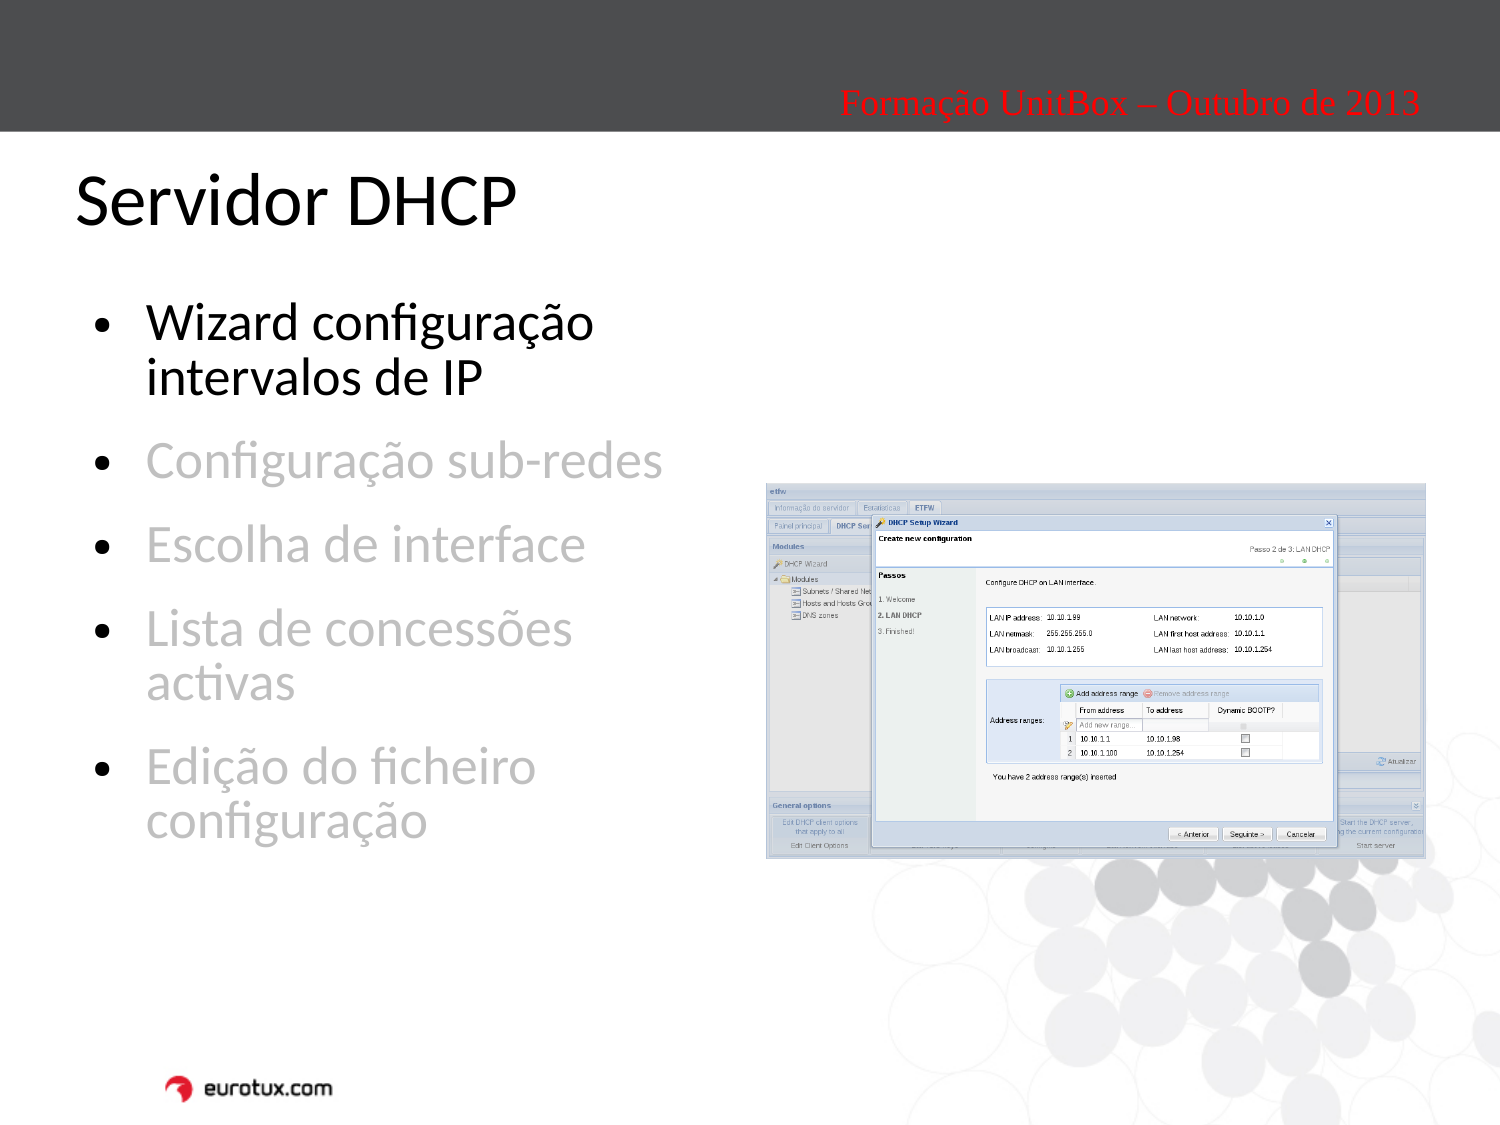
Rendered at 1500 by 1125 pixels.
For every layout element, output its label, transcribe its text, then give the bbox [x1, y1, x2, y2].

picture [0, 0, 1500, 1125]
title Servidor DHCP [75, 112, 1425, 301]
list Wizard configuração intervalos de IP Configuração sub-redes Escolha de interface Lista de concessões activas Edição do ficheiro configuração [75, 299, 734, 1043]
